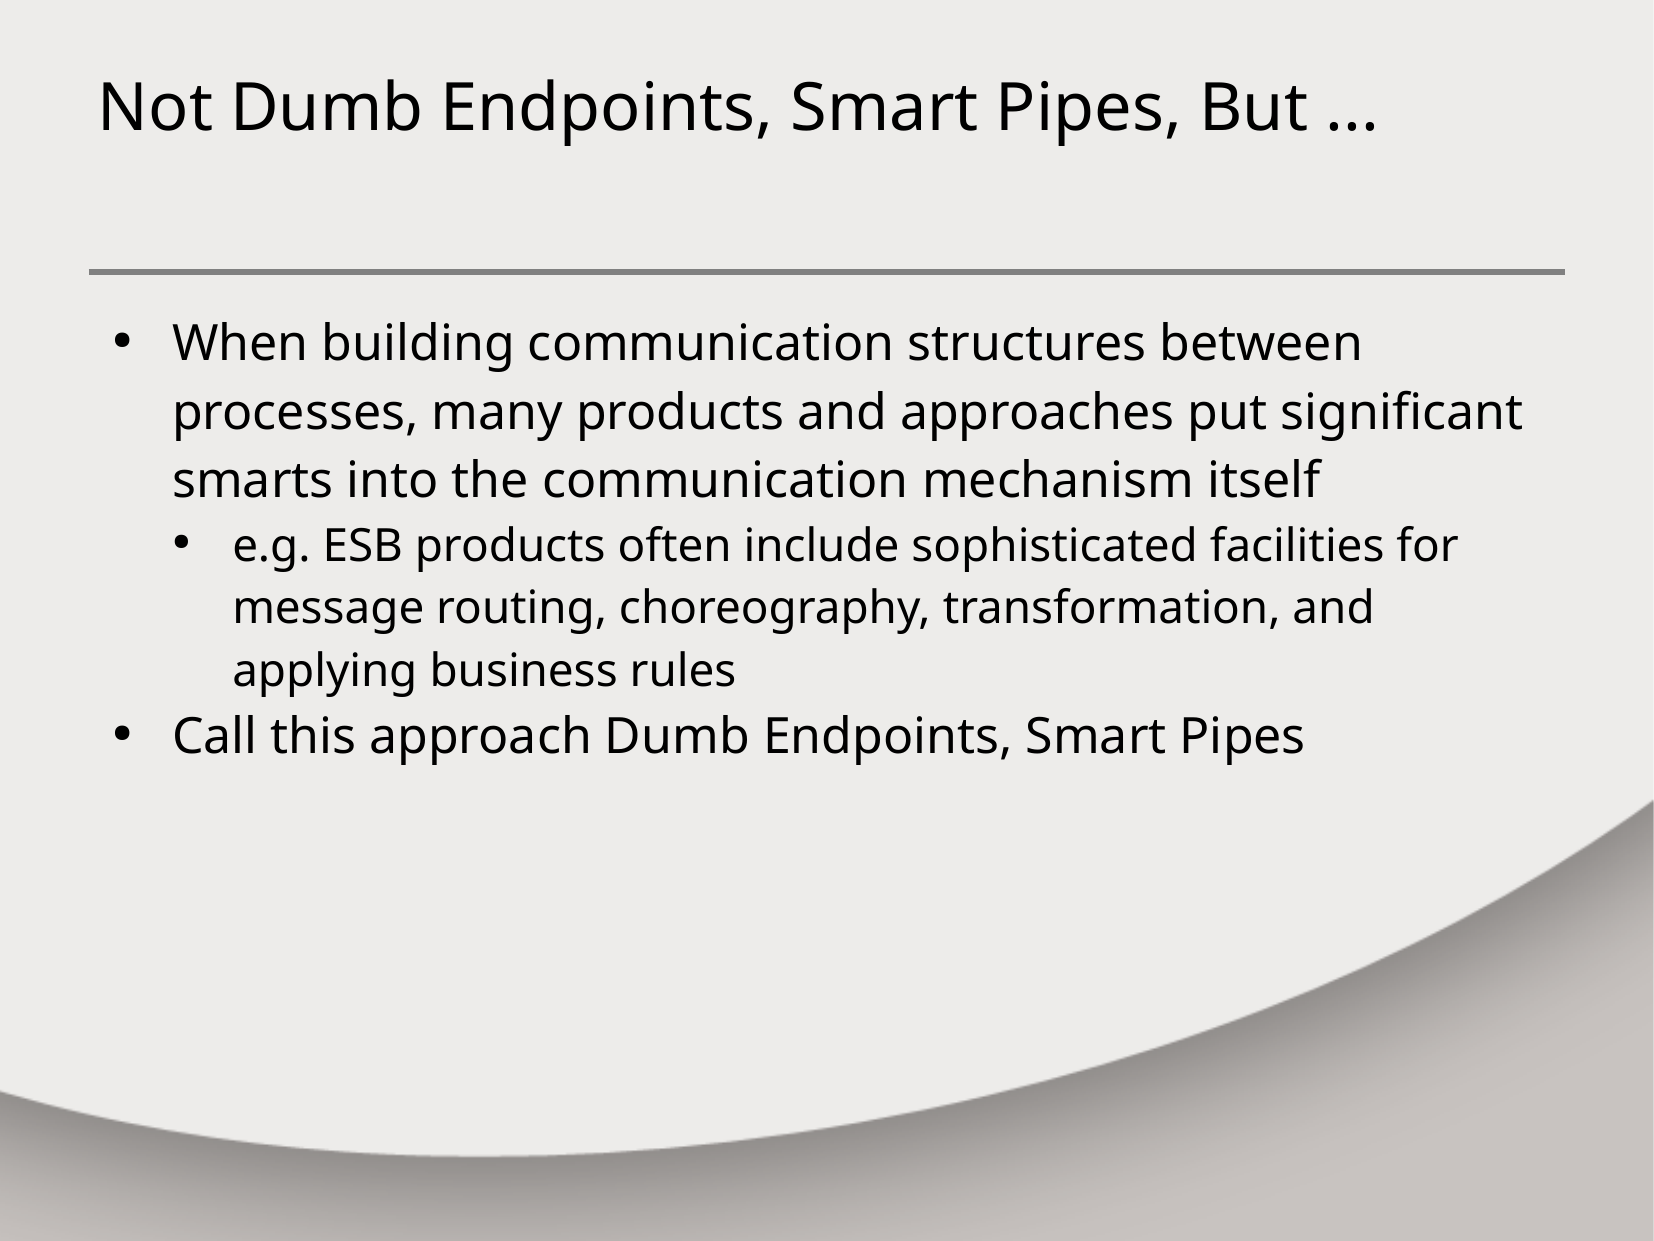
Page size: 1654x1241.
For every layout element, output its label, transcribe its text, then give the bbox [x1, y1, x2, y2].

picture [0, 0, 1654, 1241]
text_box When building communication structures between processes, many products and approaches put significant smarts into the communication mechanism itself e.g. ESB products often include sophisticated facilities for message routing, choreography, transformation, and applying business rules Call this approach Dumb Endpoints, Smart Pipes [97, 300, 1561, 1163]
title Not Dumb Endpoints, Smart Pipes, But ... [97, 75, 1561, 226]
